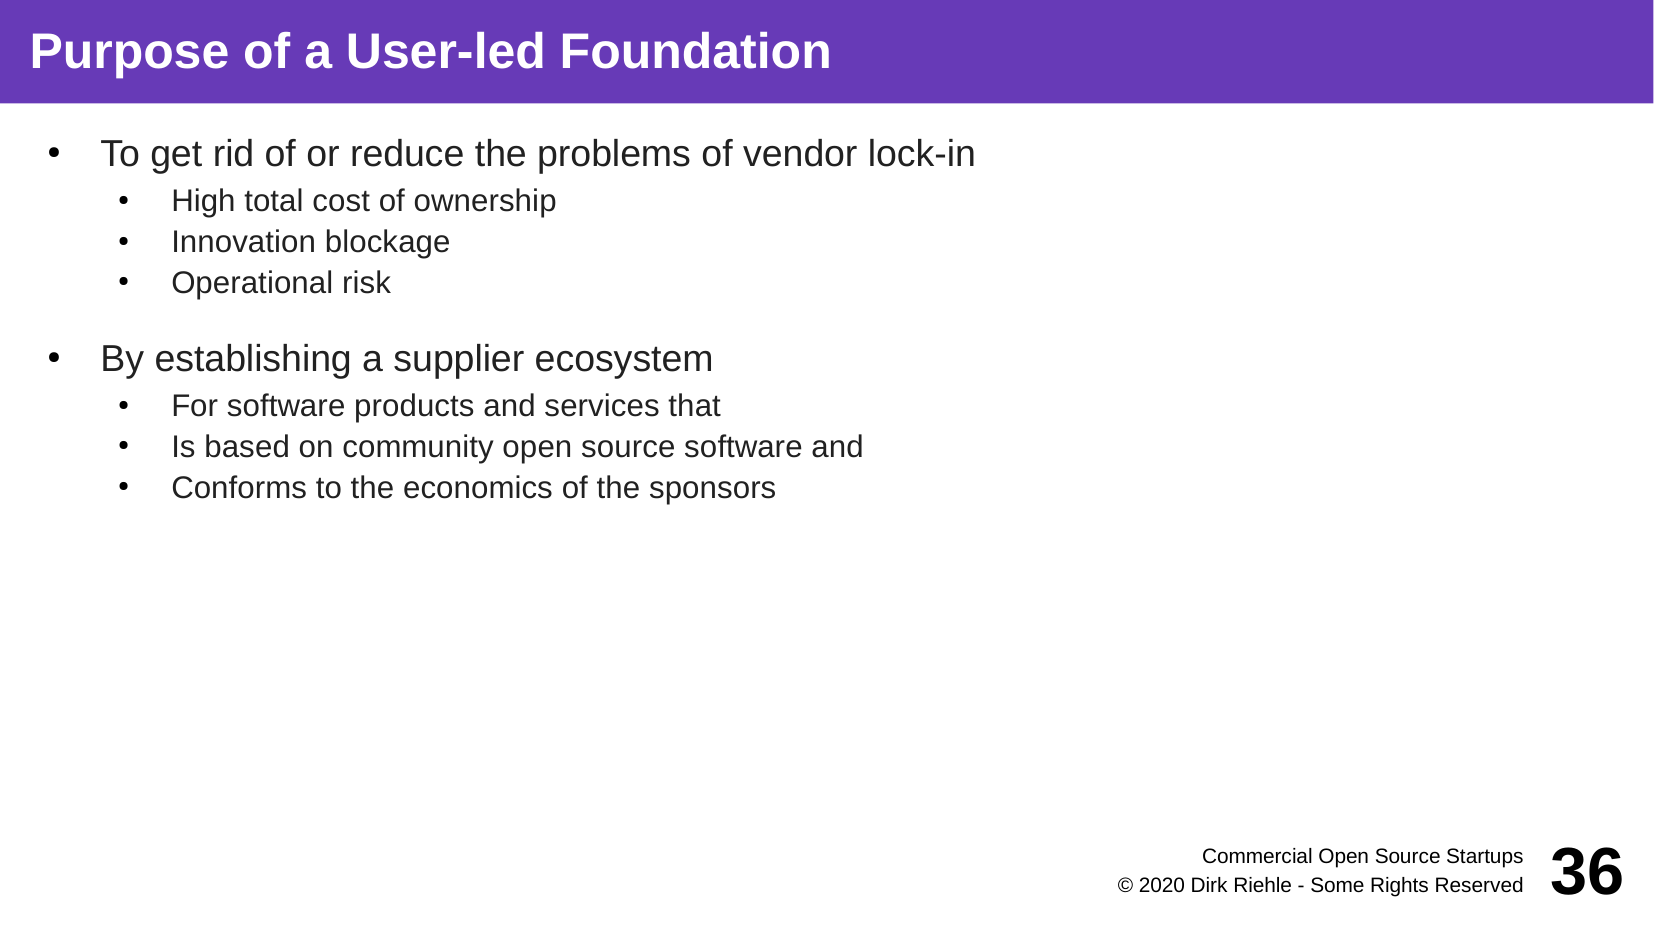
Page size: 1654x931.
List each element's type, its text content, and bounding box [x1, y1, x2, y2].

title Purpose of a User-led Foundation [0, 0, 1654, 104]
list To get rid of or reduce the problems of vendor lock-in High total cost of ownership Innovation blockage Operational risk By establishing a supplier ecosystem For software products and services that Is based on community open source software and Conforms to the economics of the sponsors [29, 132, 1625, 813]
